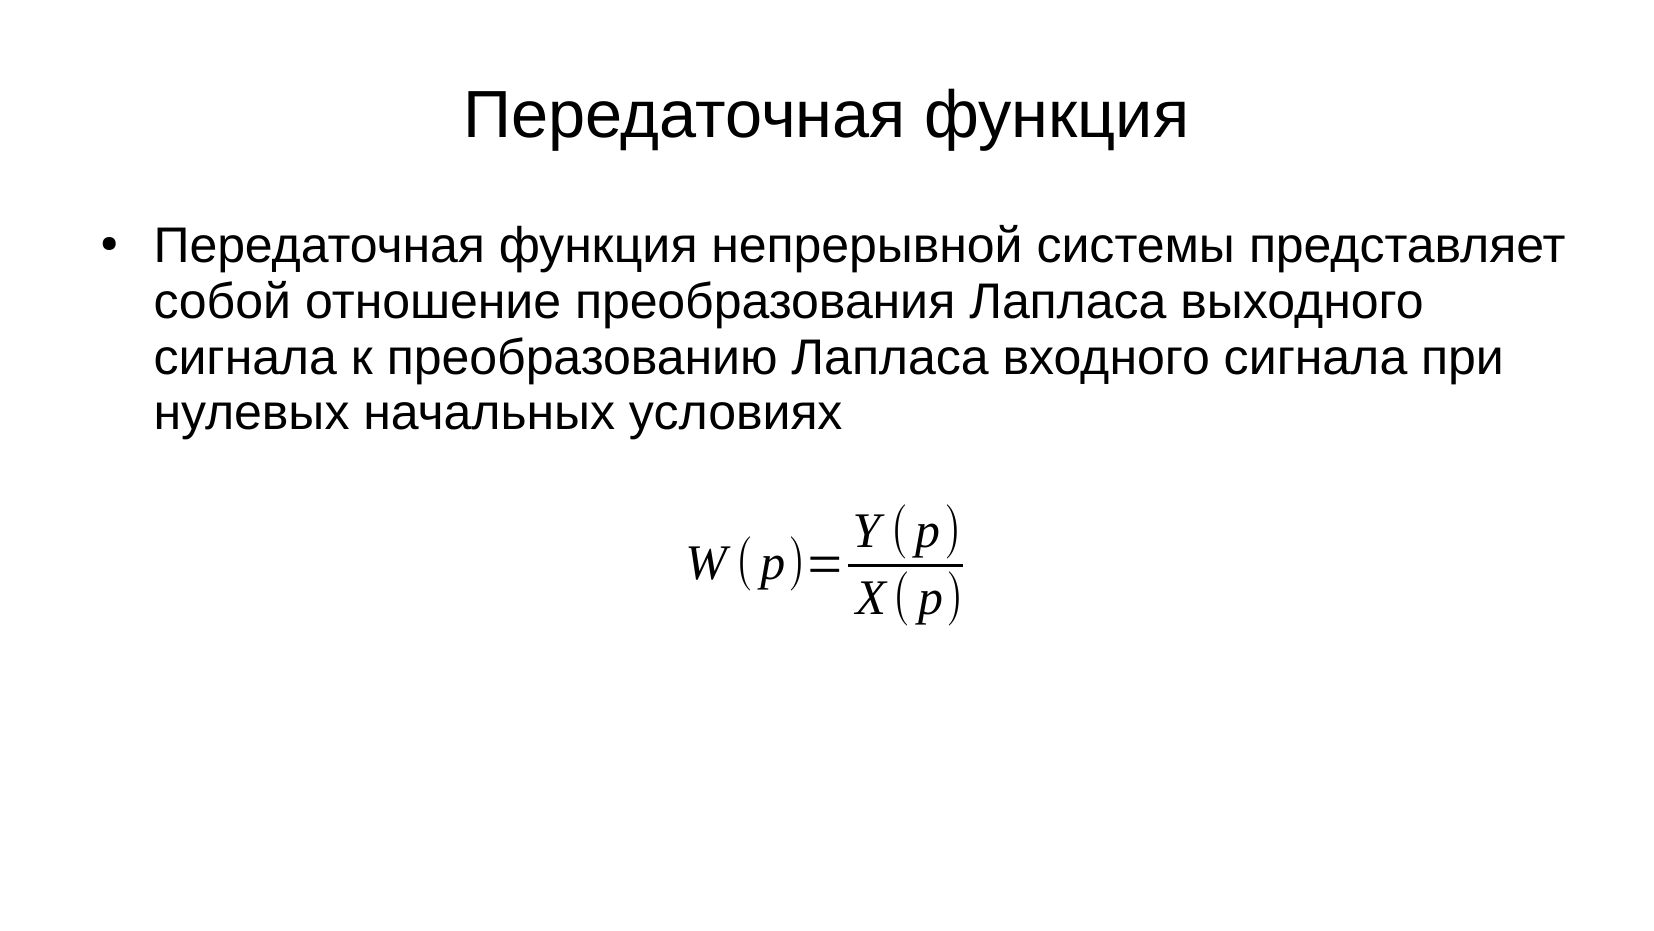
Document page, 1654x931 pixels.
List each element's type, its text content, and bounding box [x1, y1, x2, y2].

list Передаточная функция непрерывной системы представляет собой отношение преобразования Лапласа выходного сигнала к преобразованию Лапласа входного сигнала при нулевых начальных условиях [82, 217, 1571, 758]
chart [679, 501, 973, 629]
title Передаточная функция [82, 37, 1571, 193]
